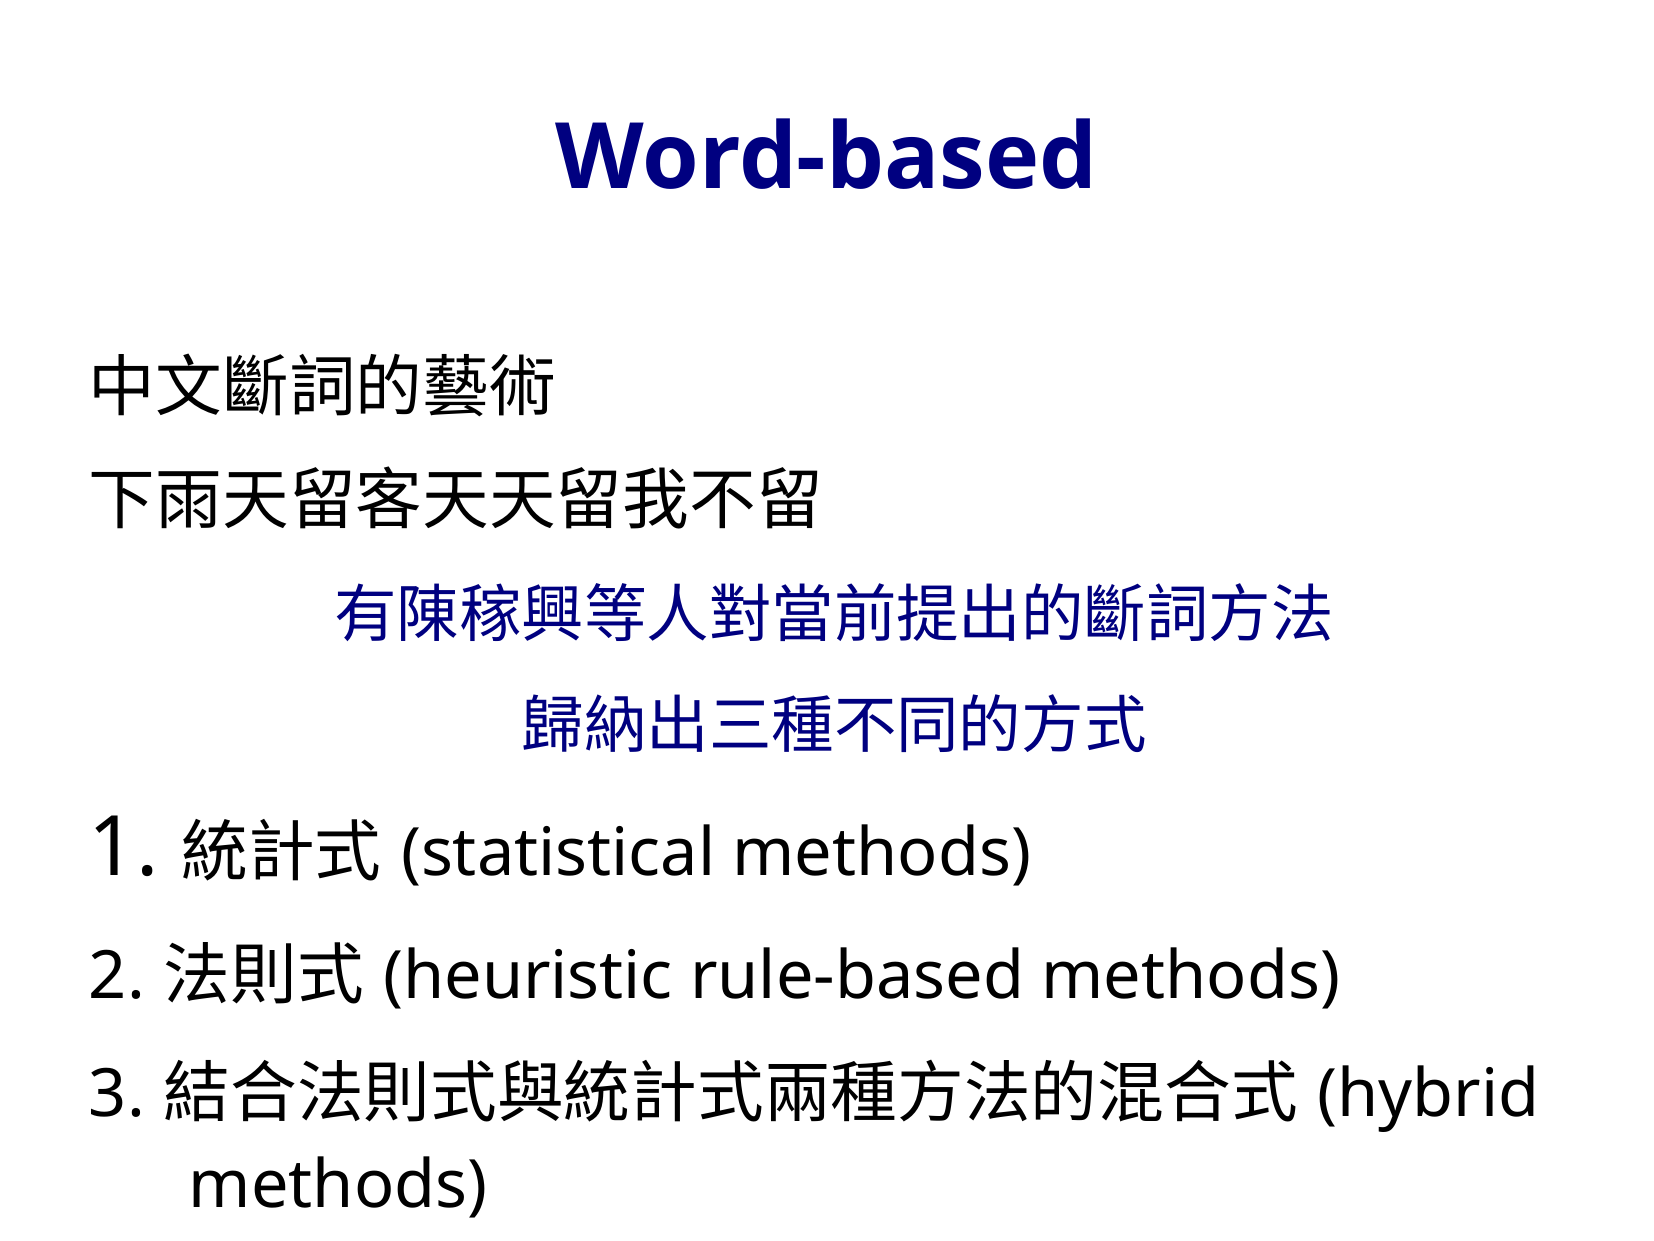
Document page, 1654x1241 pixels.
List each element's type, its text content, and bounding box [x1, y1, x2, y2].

title Word-based [82, 49, 1571, 257]
list 中文斷詞的藝術 下雨天留客天天留我不留 有陳稼興等人對當前提出的斷詞方法 歸納出三種不同的方式 1.統計式(statistical methods) 2.法則式(heuristic rule-based methods) 3.結合法則式與統計式兩種方法的混合式(hybrid methods) [74, 325, 1595, 1145]
